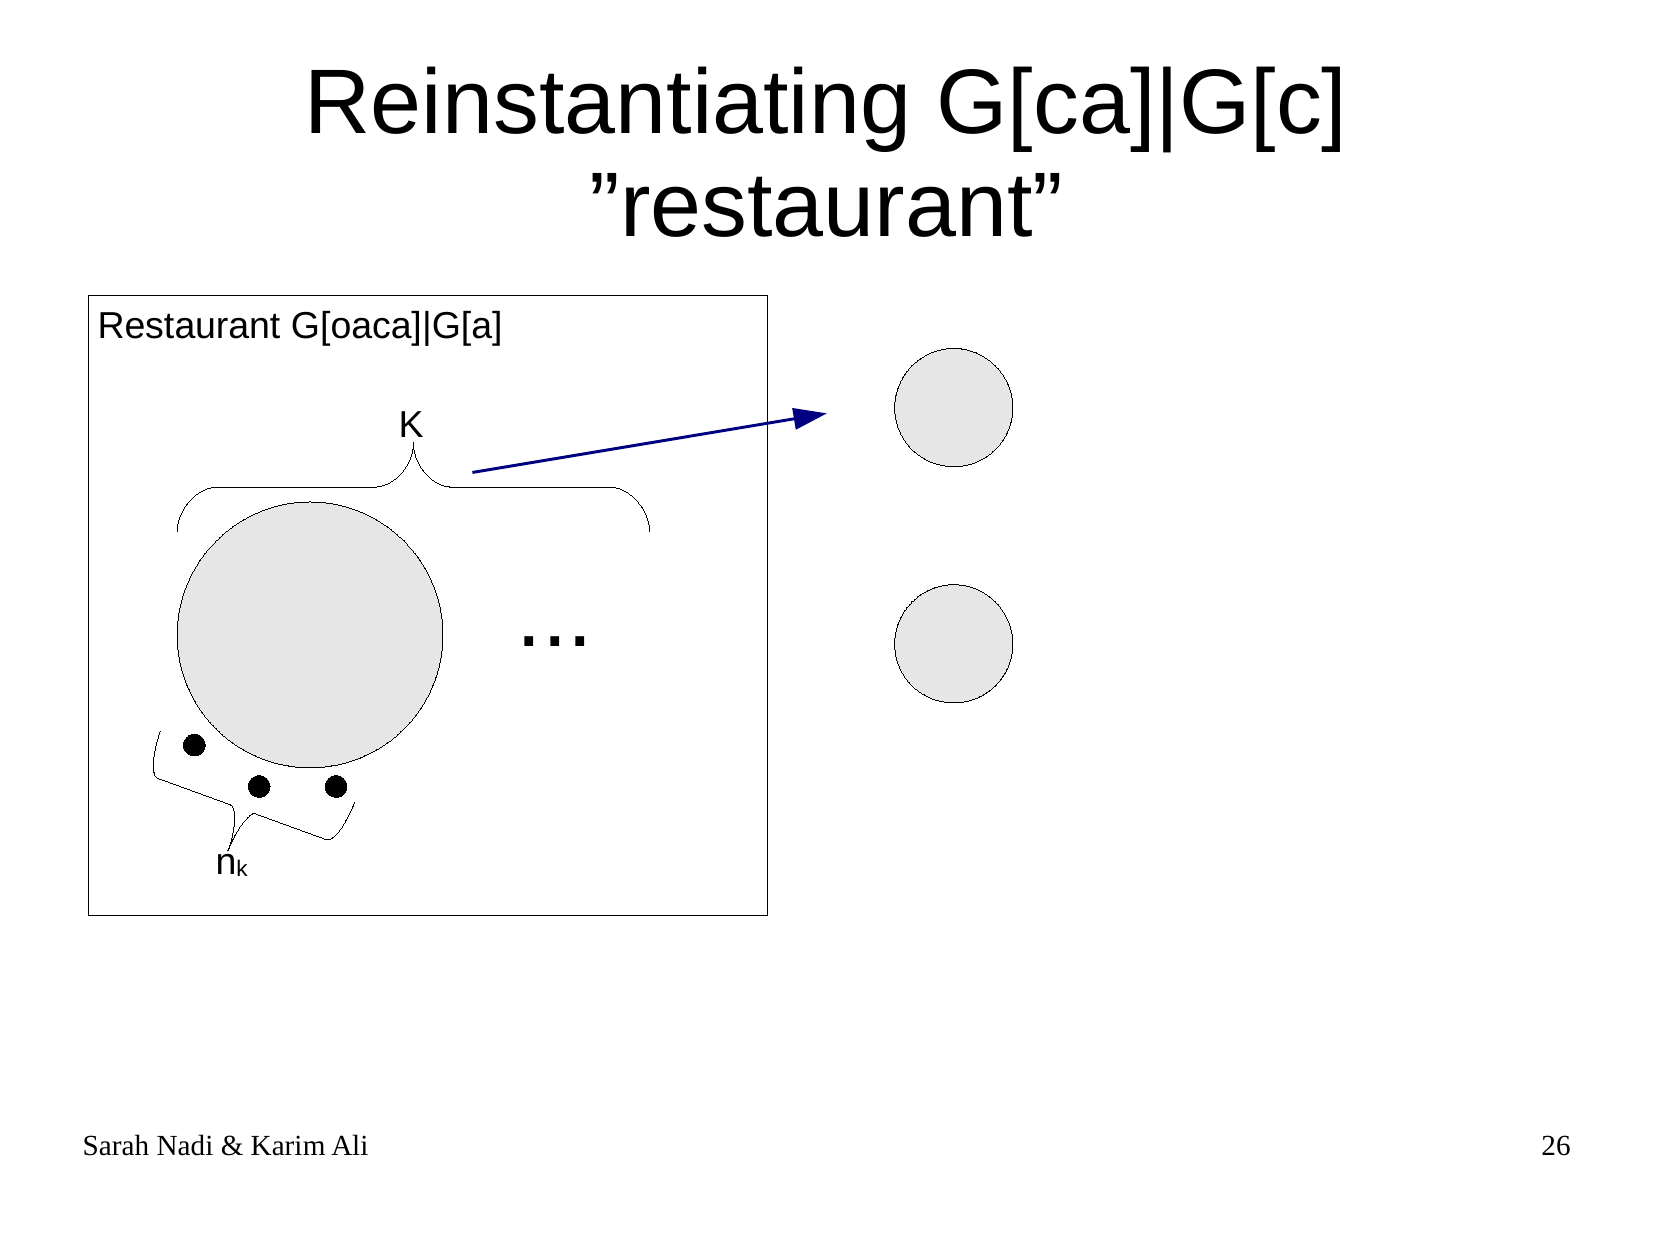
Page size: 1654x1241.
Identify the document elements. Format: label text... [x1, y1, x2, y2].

text_box [183, 734, 206, 756]
text_box [325, 775, 347, 798]
text_box Restaurant G[oaca]|G[a] [82, 297, 518, 355]
text_box nk [200, 832, 263, 902]
text_box [894, 348, 1013, 467]
text_box K [383, 395, 439, 453]
text_box [248, 775, 271, 798]
text_box [177, 501, 443, 768]
text_box [894, 584, 1013, 703]
text_box ... [501, 555, 609, 674]
title Reinstantiating G[ca]|G[c] ”restaurant” [82, 50, 1571, 256]
